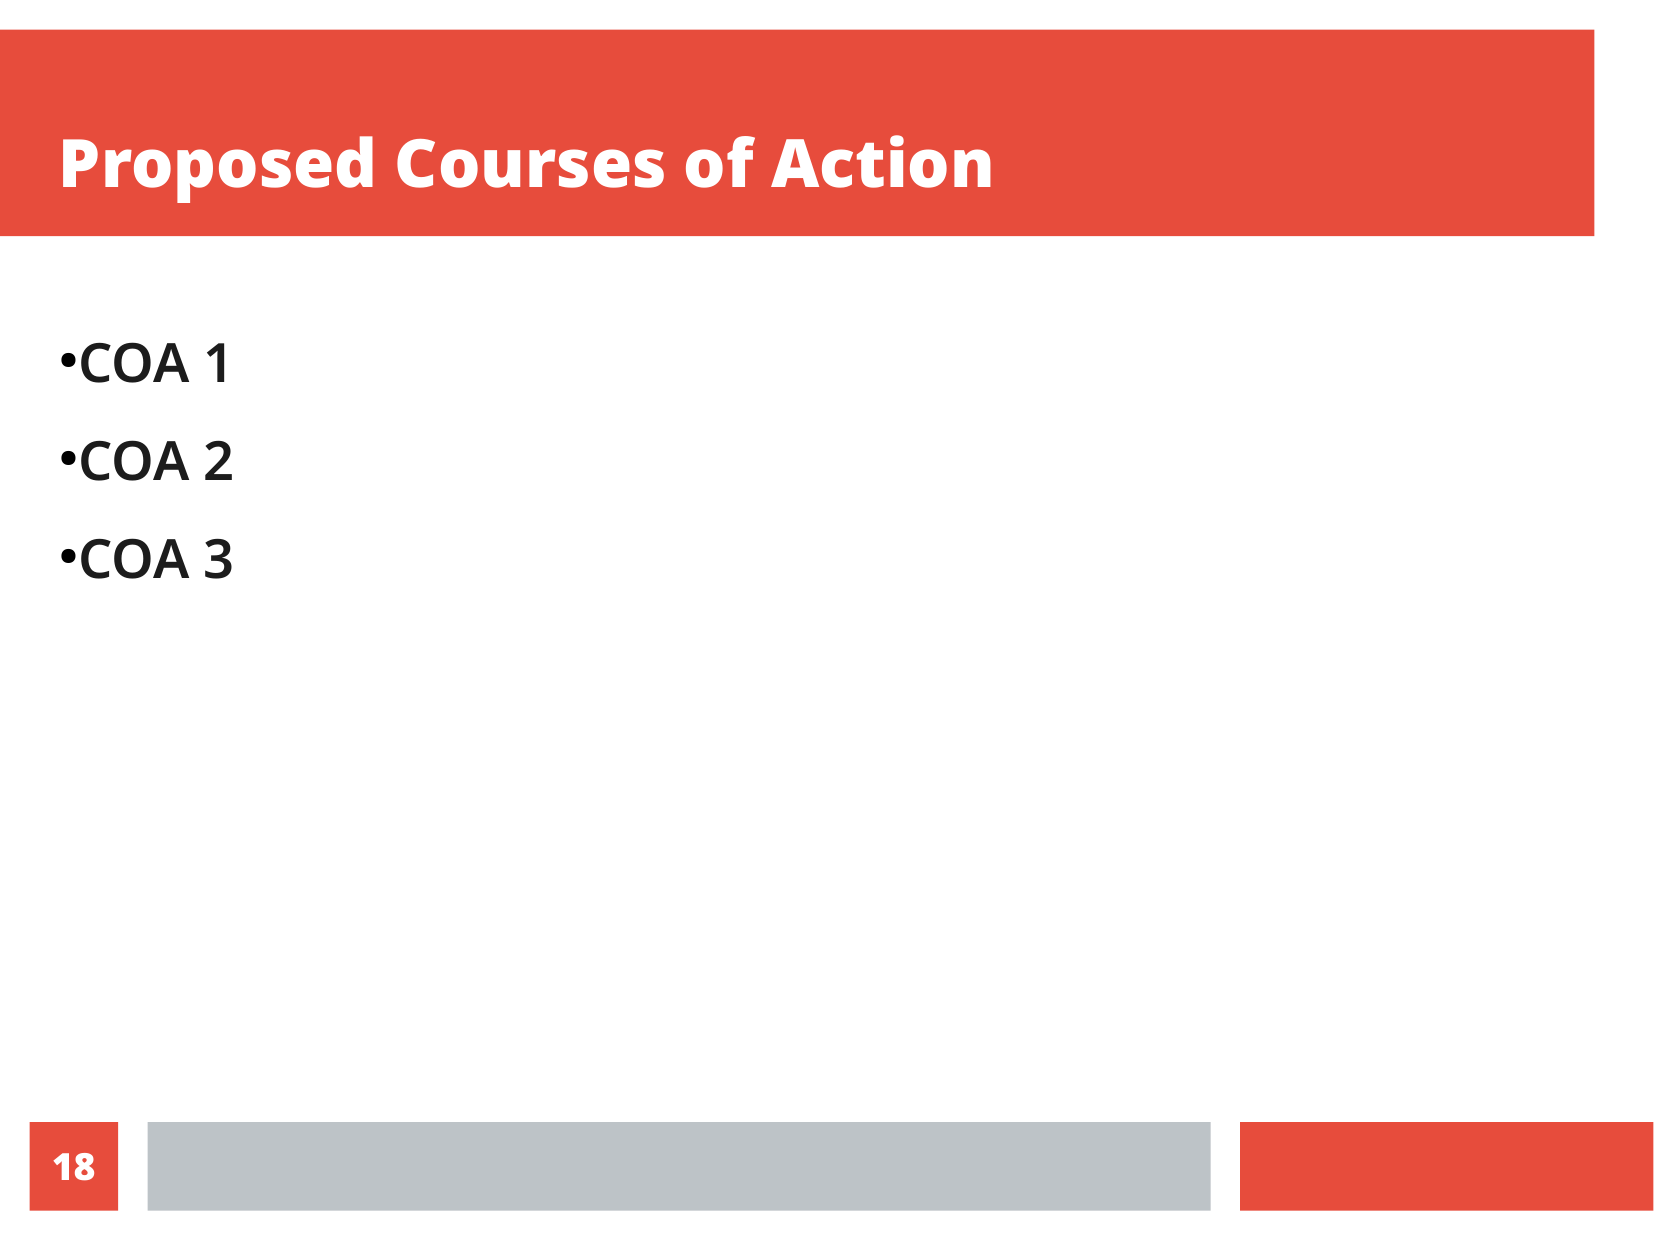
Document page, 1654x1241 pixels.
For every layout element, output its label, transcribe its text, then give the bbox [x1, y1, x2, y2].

title Proposed Courses of Action [59, 59, 1595, 207]
list COA 1 COA 2 COA 3 [59, 324, 1565, 1093]
